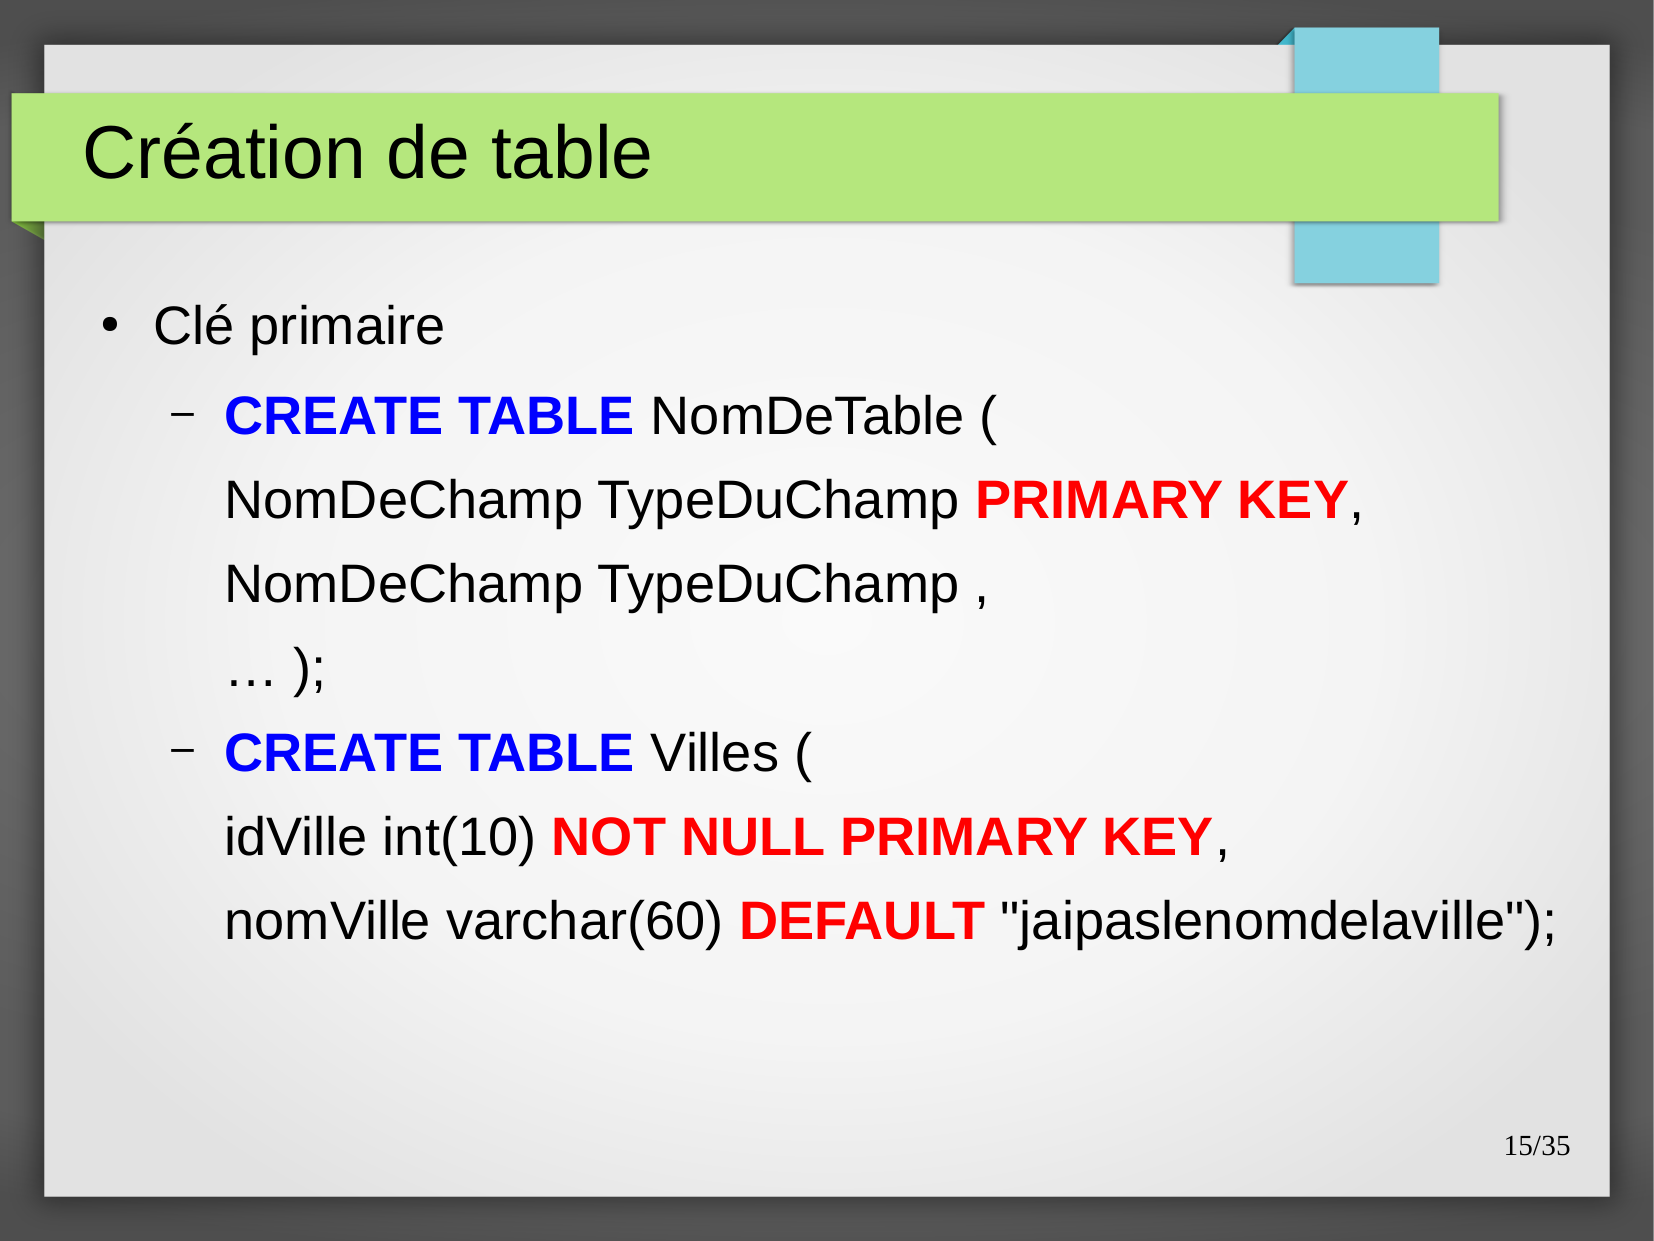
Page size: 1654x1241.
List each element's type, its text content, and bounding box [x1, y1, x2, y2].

picture [0, 0, 1654, 1241]
list Clé primaire CREATE TABLE NomDeTable ( NomDeChamp TypeDuChamp PRIMARY KEY, NomDeChamp TypeDuChamp , … ); CREATE TABLE Villes ( idVille int(10) NOT NULL PRIMARY KEY, nomVille varchar(60) DEFAULT "jaipaslenomdelaville"); [82, 295, 1571, 1015]
title Création de table [82, 49, 1571, 257]
